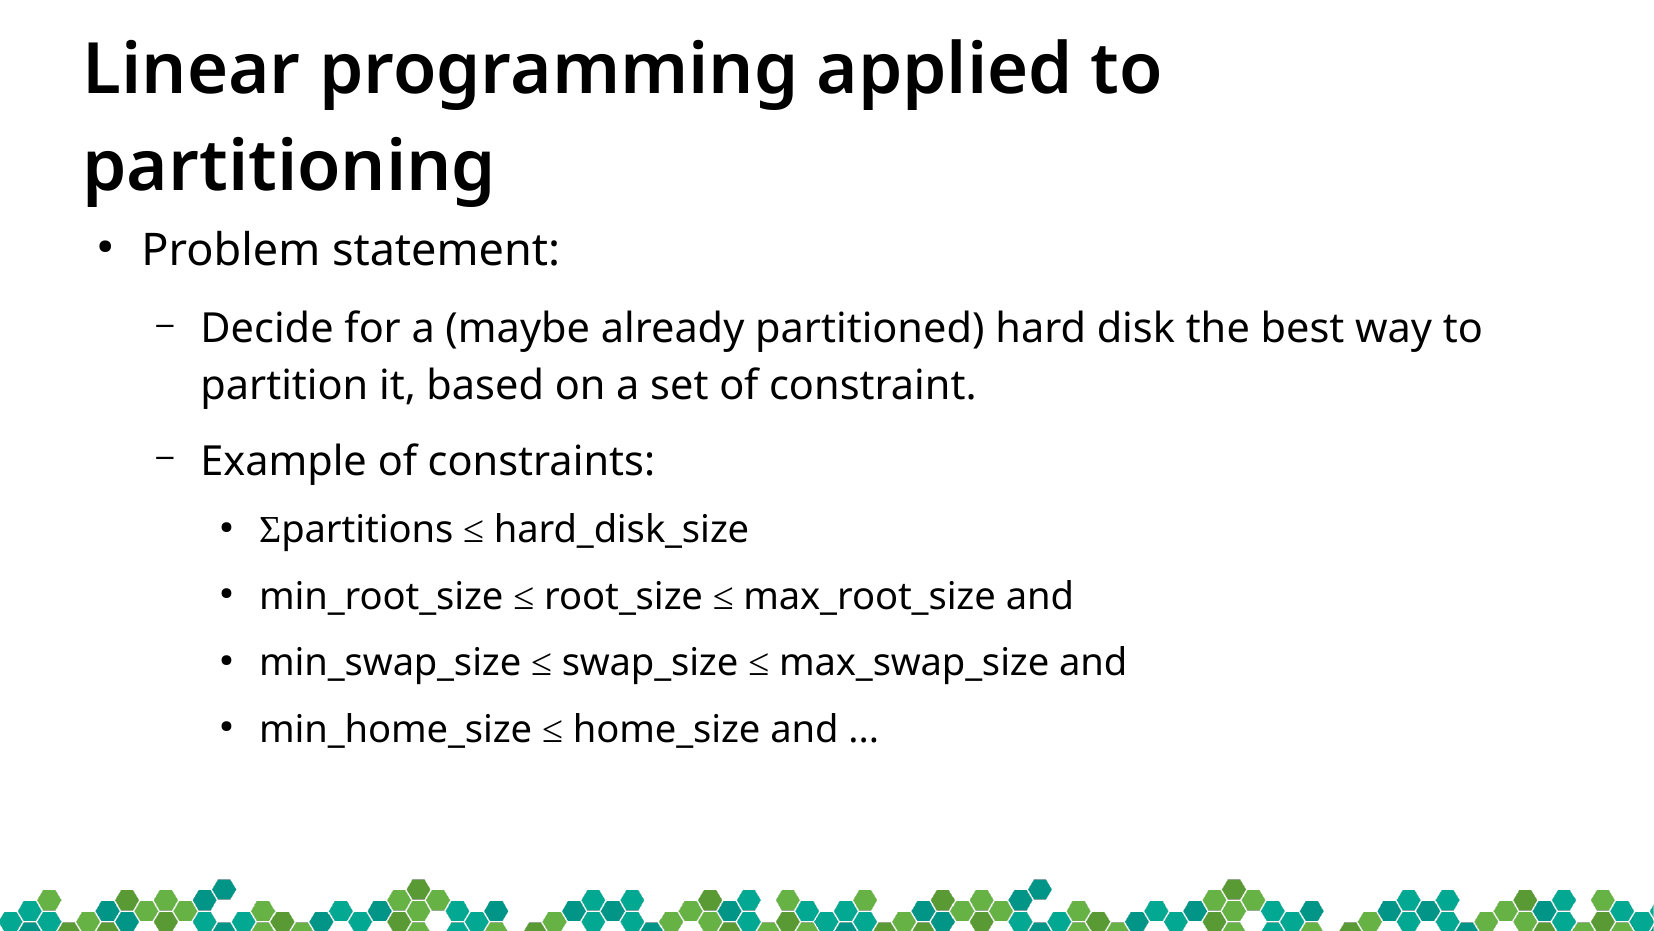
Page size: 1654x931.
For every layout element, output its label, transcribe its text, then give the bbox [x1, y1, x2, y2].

list Problem statement: Decide for a (maybe already partitioned) hard disk the best way to partition it, based on a set of constraint. Example of constraints: Σpartitions ≤ hard_disk_size min_root_size ≤ root_size ≤ max_root_size and min_swap_size ≤ swap_size ≤ max_swap_size and min_home_size ≤ home_size and ... [82, 217, 1571, 758]
picture [0, 871, 1654, 931]
title Linear programming applied to partitioning [82, 37, 1571, 193]
